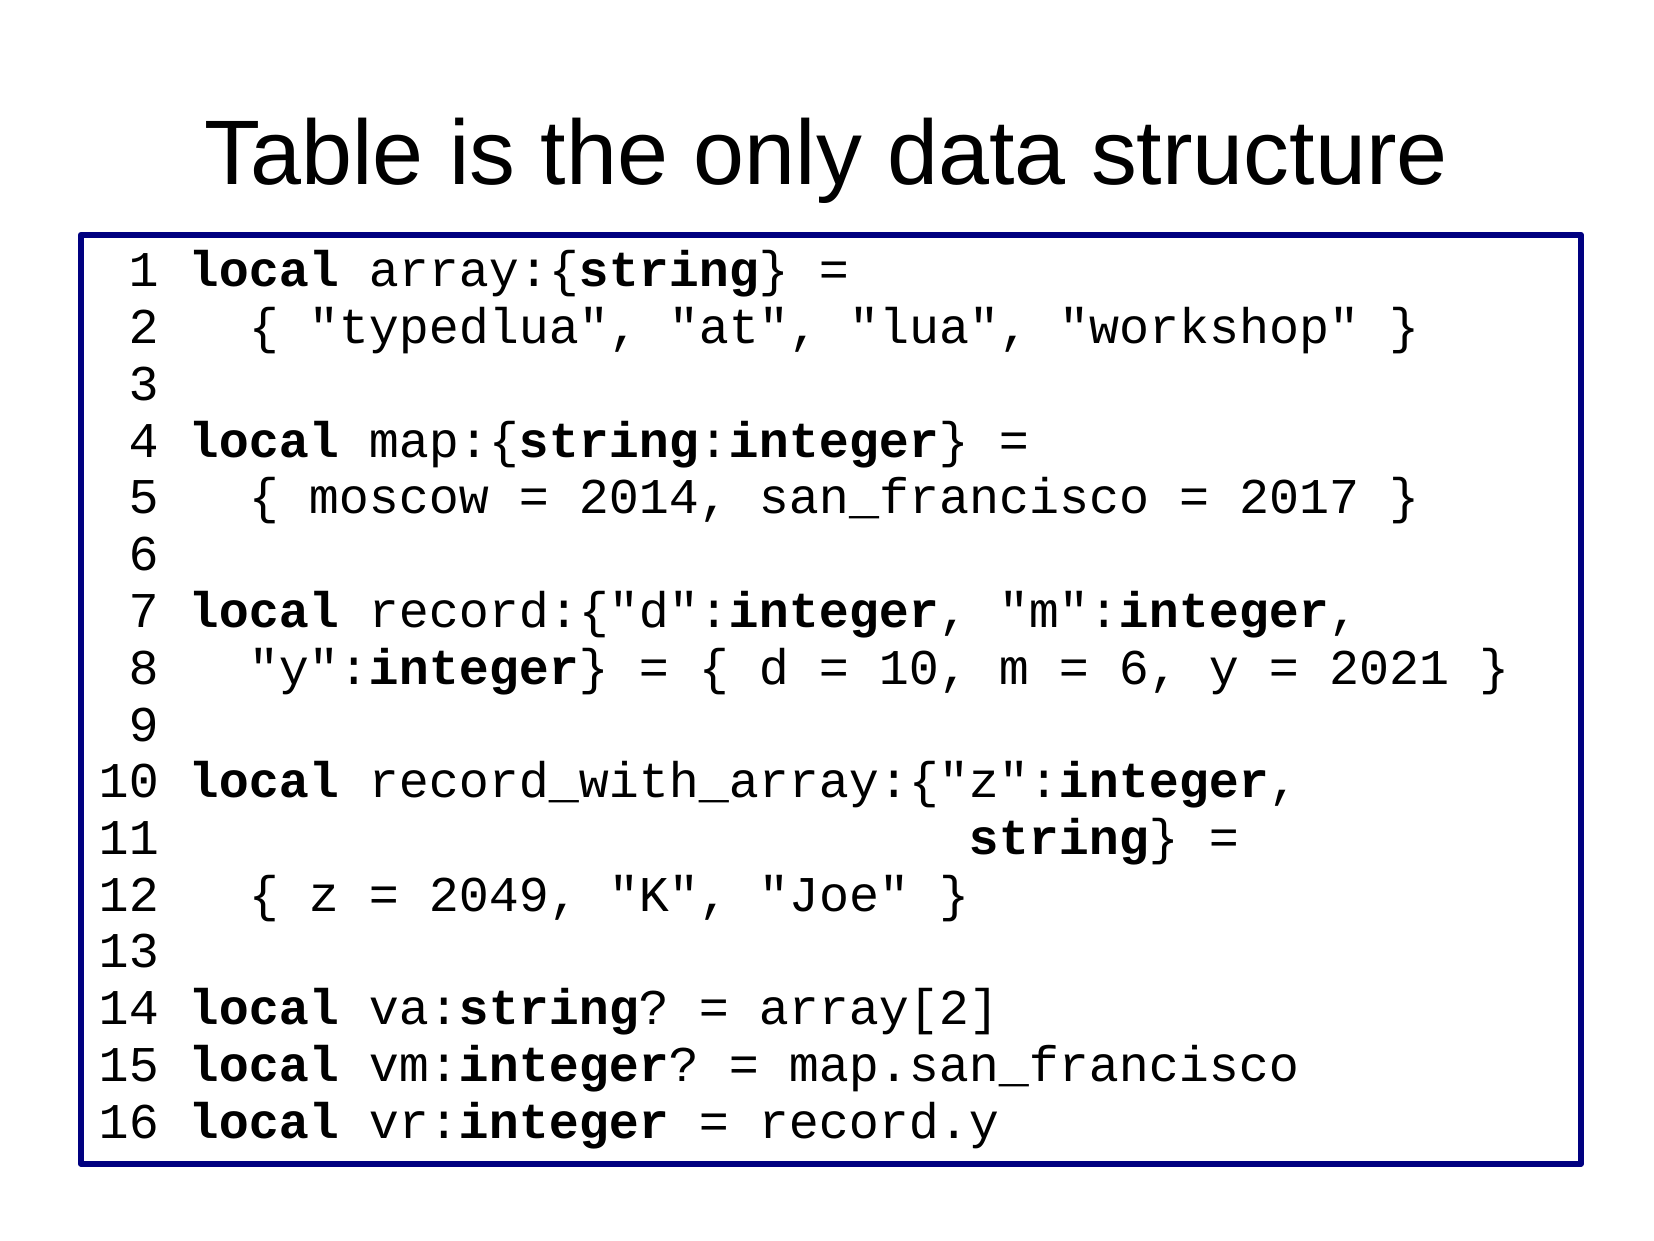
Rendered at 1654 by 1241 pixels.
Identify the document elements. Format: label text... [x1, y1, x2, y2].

text_box 1 local array:{string} = 2 { "typedlua", "at", "lua", "workshop" } 3 4 local map:{string:integer} = 5 { moscow = 2014, san_francisco = 2017 } 6 7 local record:{"d":integer, "m":integer, 8 "y":integer} = { d = 10, m = 6, y = 2021 } 9 10 local record_with_array:{"z":integer, 11 string} = 12 { z = 2049, "K", "Joe" } 13 14 local va:string? = array[2] 15 local vm:integer? = map.san_francisco 16 local vr:integer = record.y [80, 234, 1581, 1066]
title Table is the only data structure [82, 49, 1571, 232]
